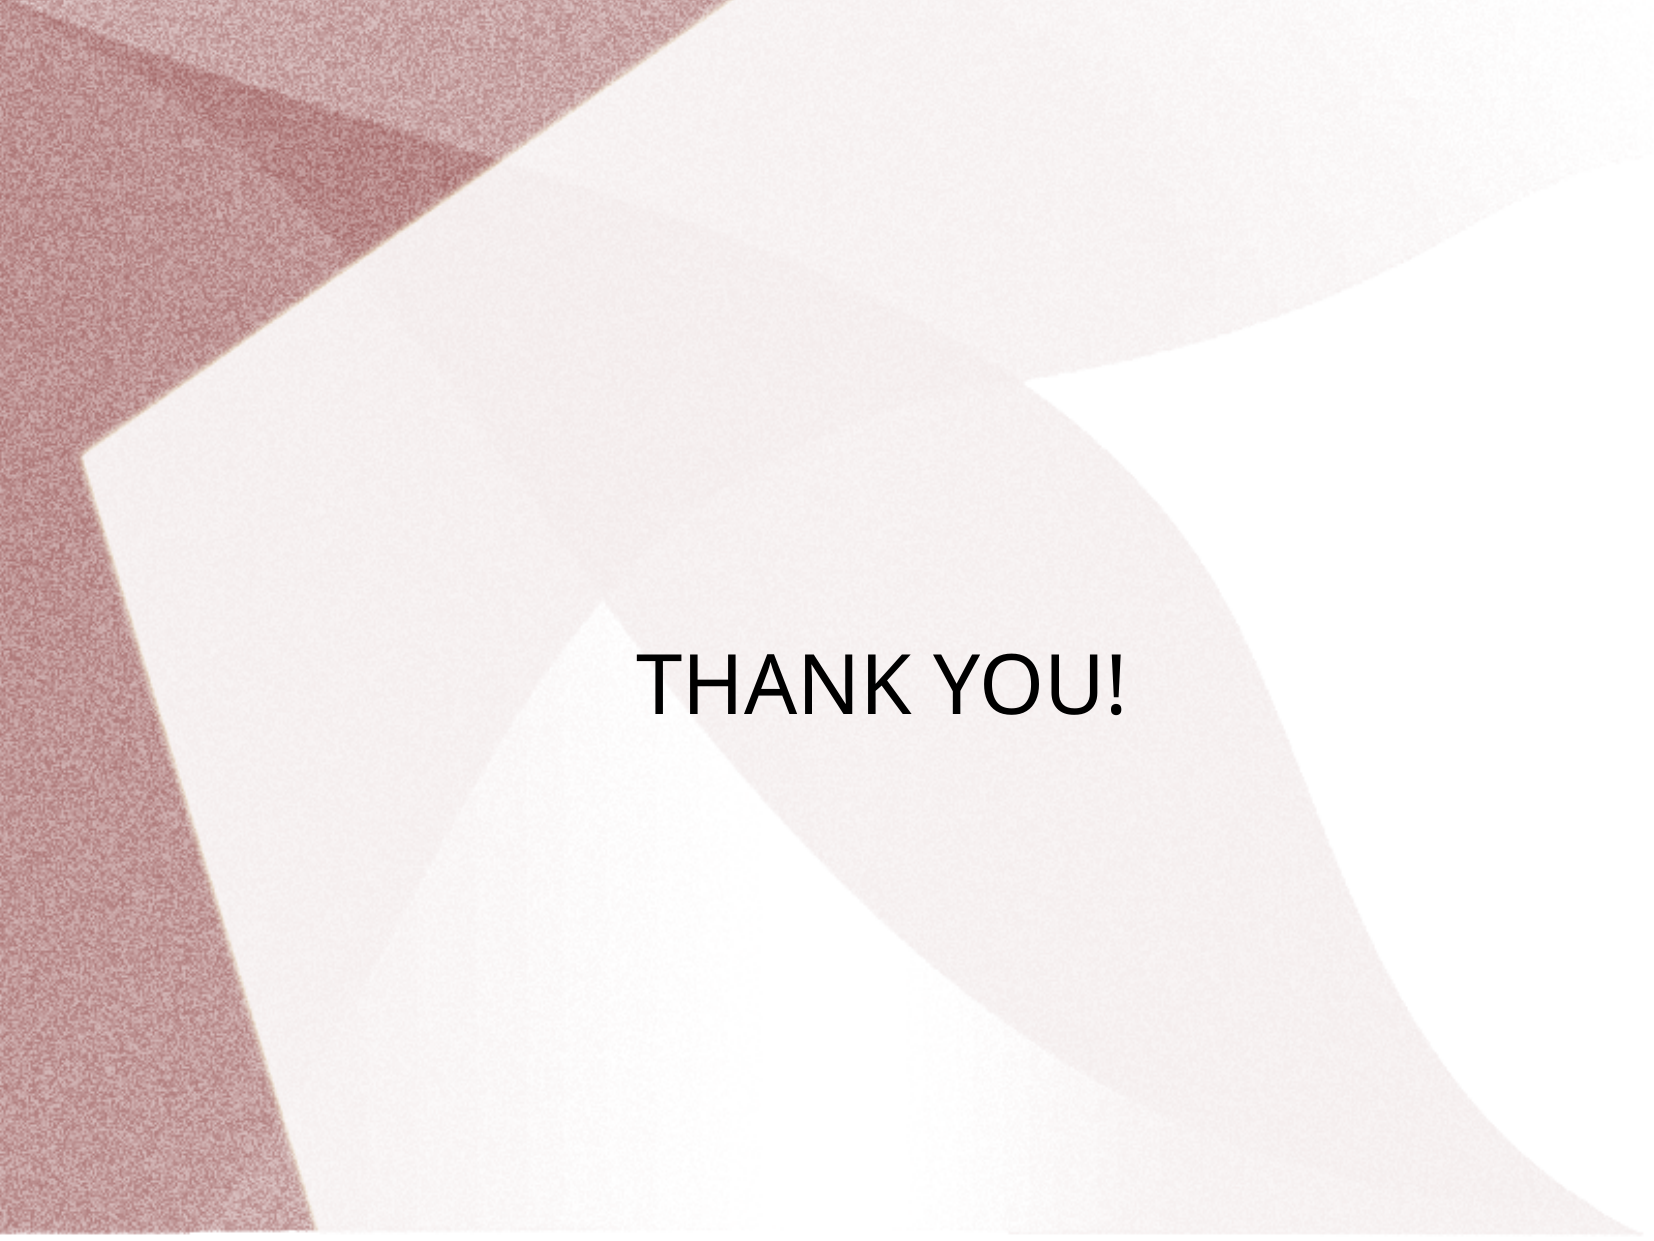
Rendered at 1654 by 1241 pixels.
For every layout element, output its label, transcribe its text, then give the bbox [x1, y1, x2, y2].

picture [0, 0, 1654, 1241]
text_box THANK YOU! [621, 617, 1238, 751]
